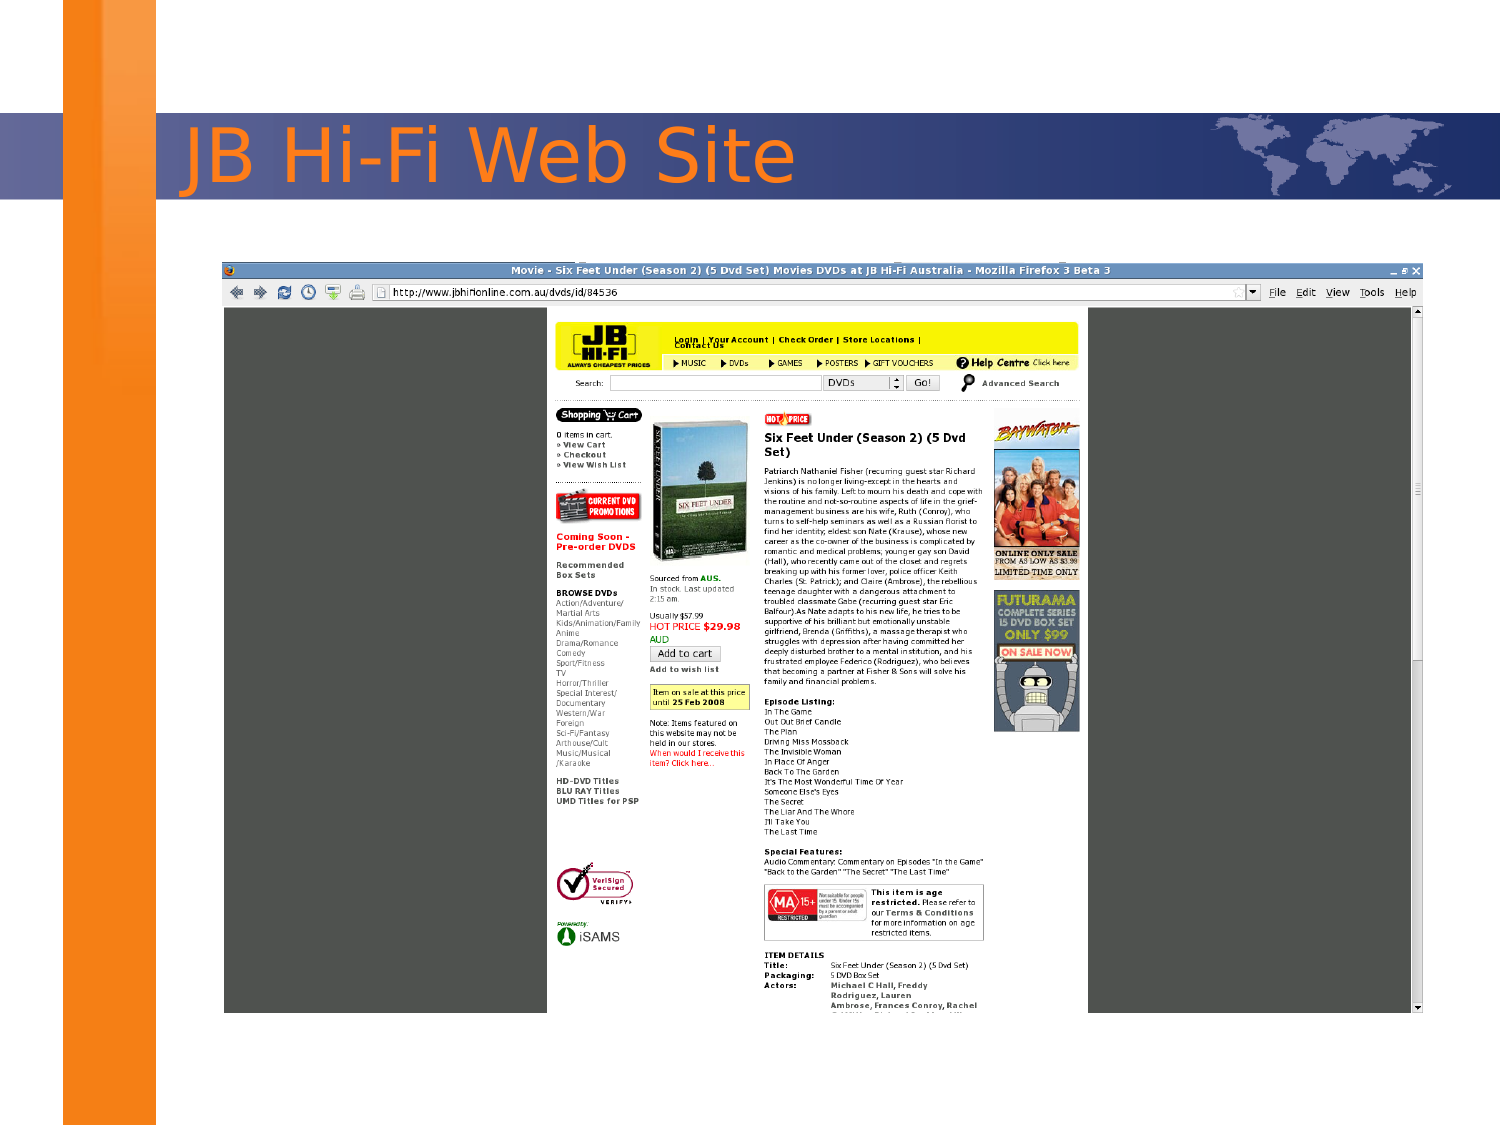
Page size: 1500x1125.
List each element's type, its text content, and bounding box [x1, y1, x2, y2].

picture [0, 0, 1500, 1125]
picture [222, 262, 1423, 1013]
title JB Hi-Fi Web Site [159, 113, 1473, 201]
